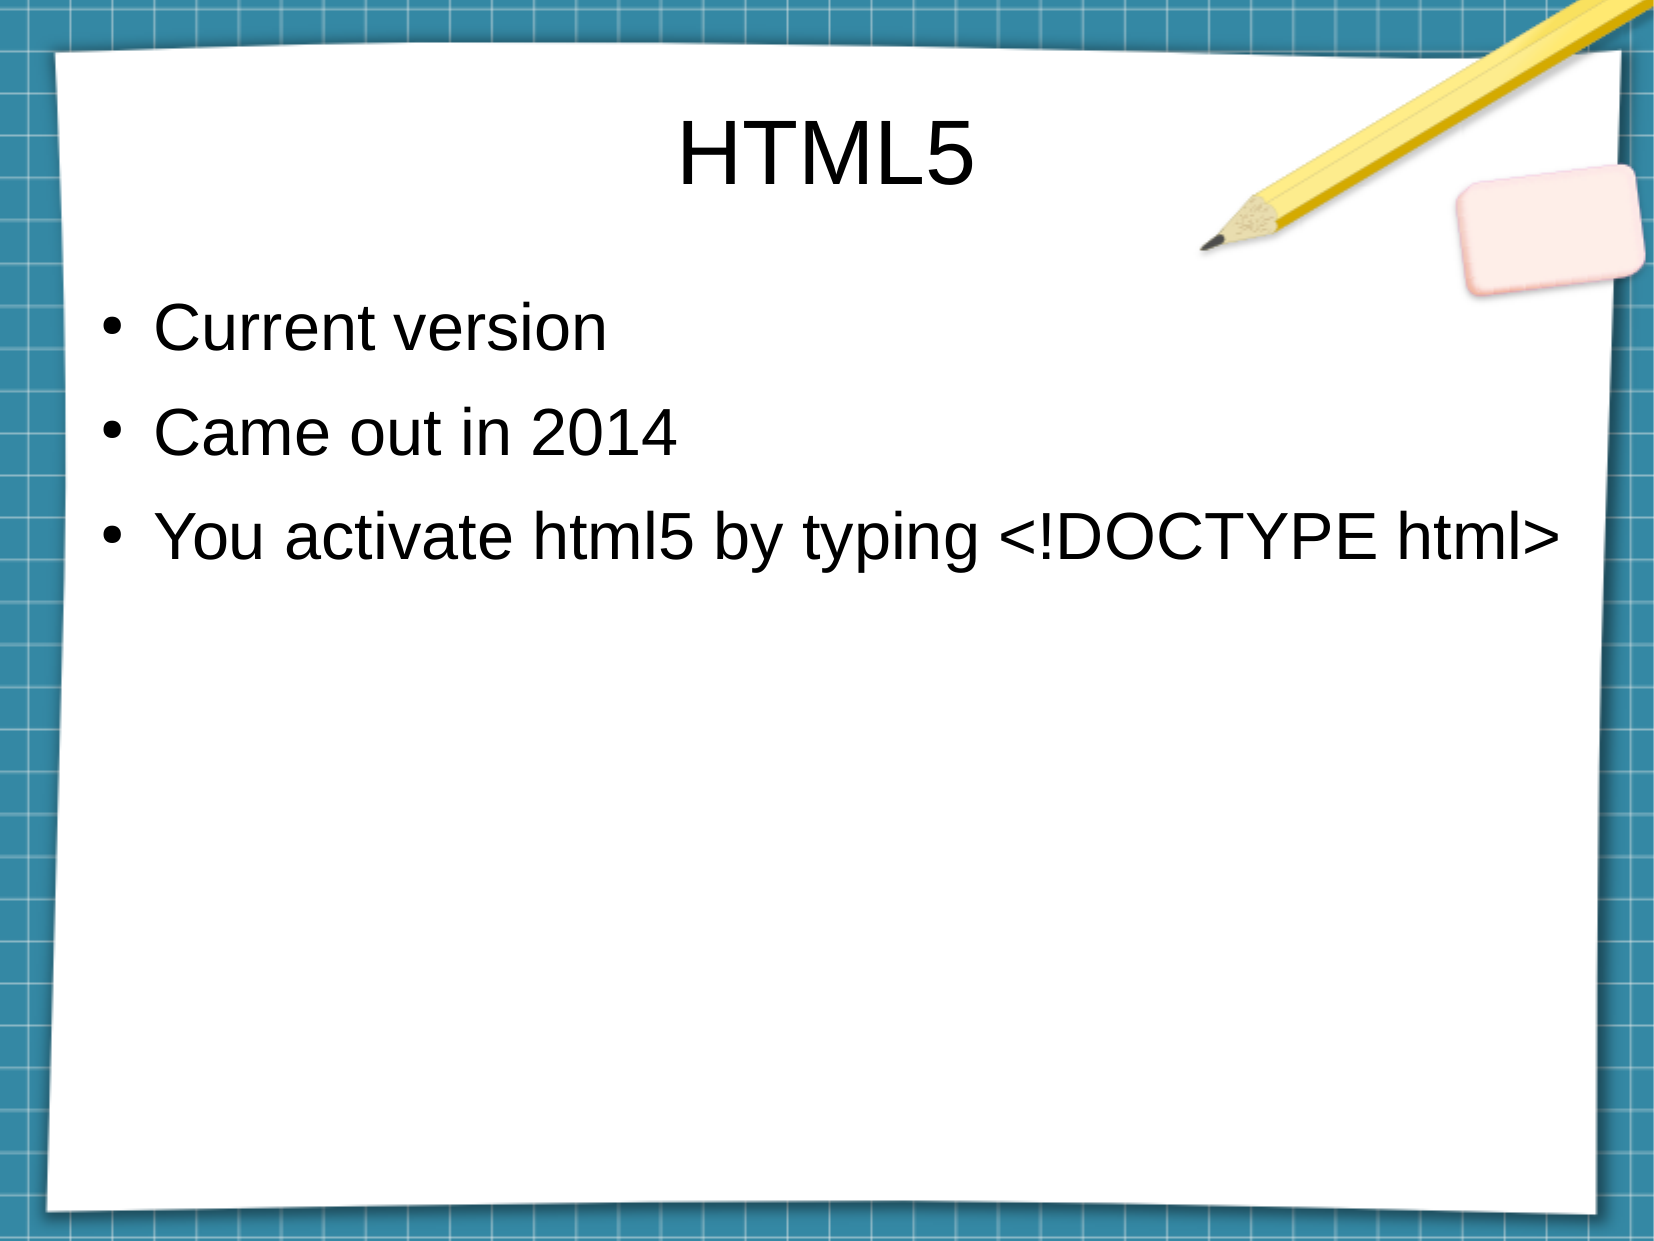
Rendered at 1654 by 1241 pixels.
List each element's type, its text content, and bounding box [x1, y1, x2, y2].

picture [0, 0, 1654, 1241]
list Current version Came out in 2014 You activate html5 by typing <!DOCTYPE html> [82, 290, 1571, 1010]
title HTML5 [82, 49, 1571, 257]
